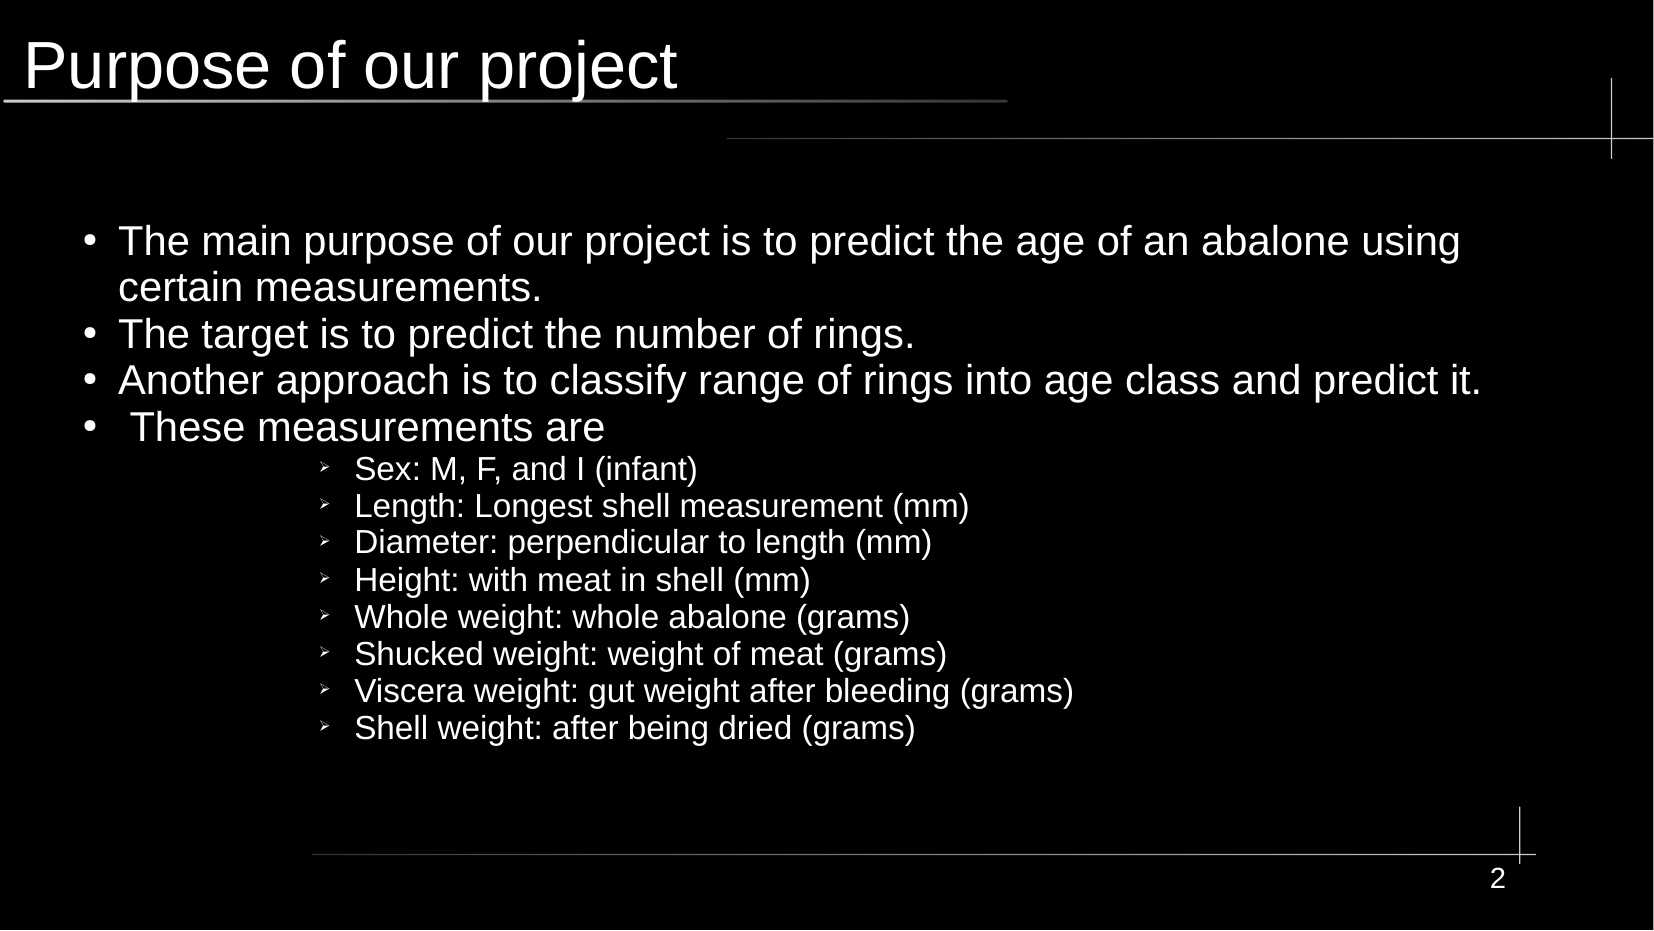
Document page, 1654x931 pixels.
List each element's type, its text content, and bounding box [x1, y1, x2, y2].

title Purpose of our project [23, 11, 1589, 119]
subtitle The main purpose of our project is to predict the age of an abalone using certain measurements. The target is to predict the number of rings. Another approach is to classify range of rings into age class and predict it. These measurements are Sex: M, F, and I (infant) Length: Longest shell measurement (mm) Diameter: perpendicular to length (mm) Height: with meat in shell (mm) Whole weight: whole abalone (grams) Shucked weight: weight of meat (grams) Viscera weight: gut weight after bleeding (grams) Shell weight: after being dried (grams) [82, 217, 1571, 821]
